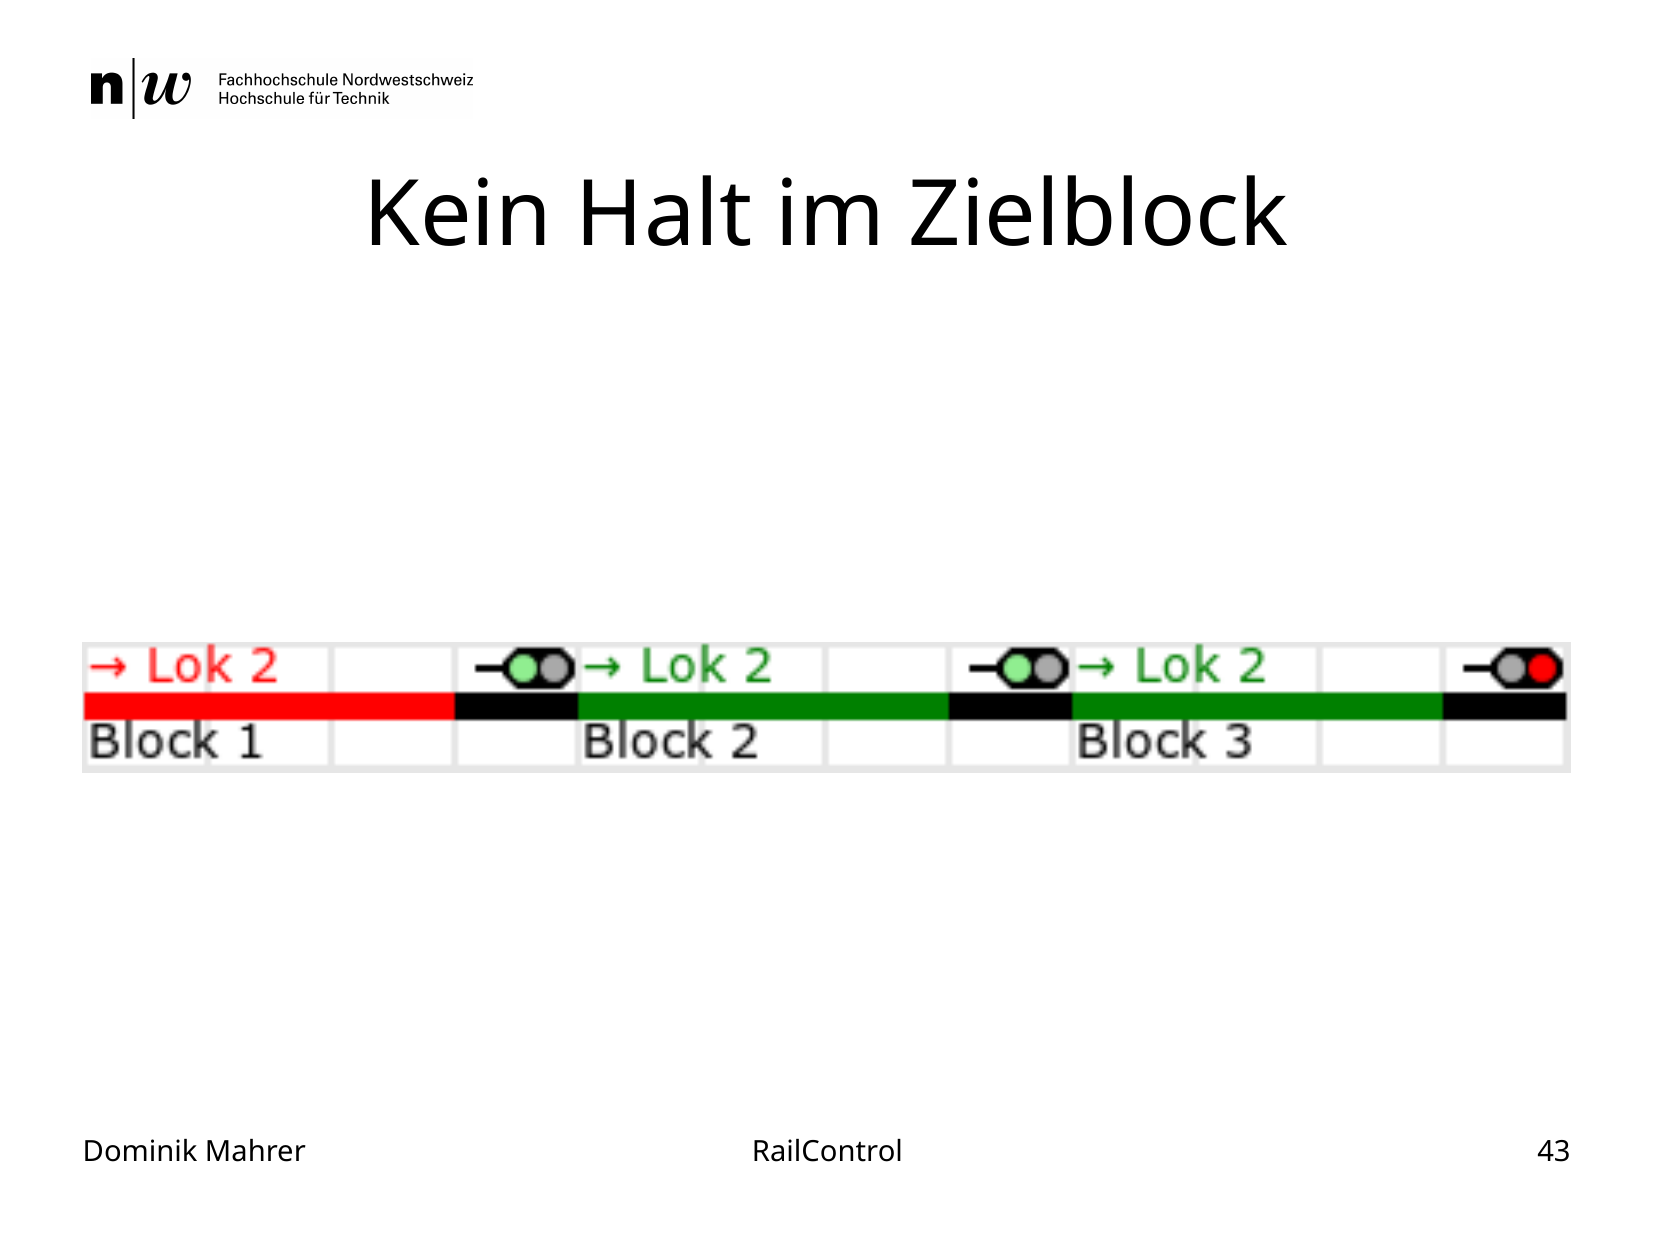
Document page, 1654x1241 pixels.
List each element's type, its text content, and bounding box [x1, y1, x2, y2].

title Kein Halt im Zielblock [82, 153, 1571, 267]
picture [82, 642, 1571, 773]
picture [91, 58, 473, 119]
